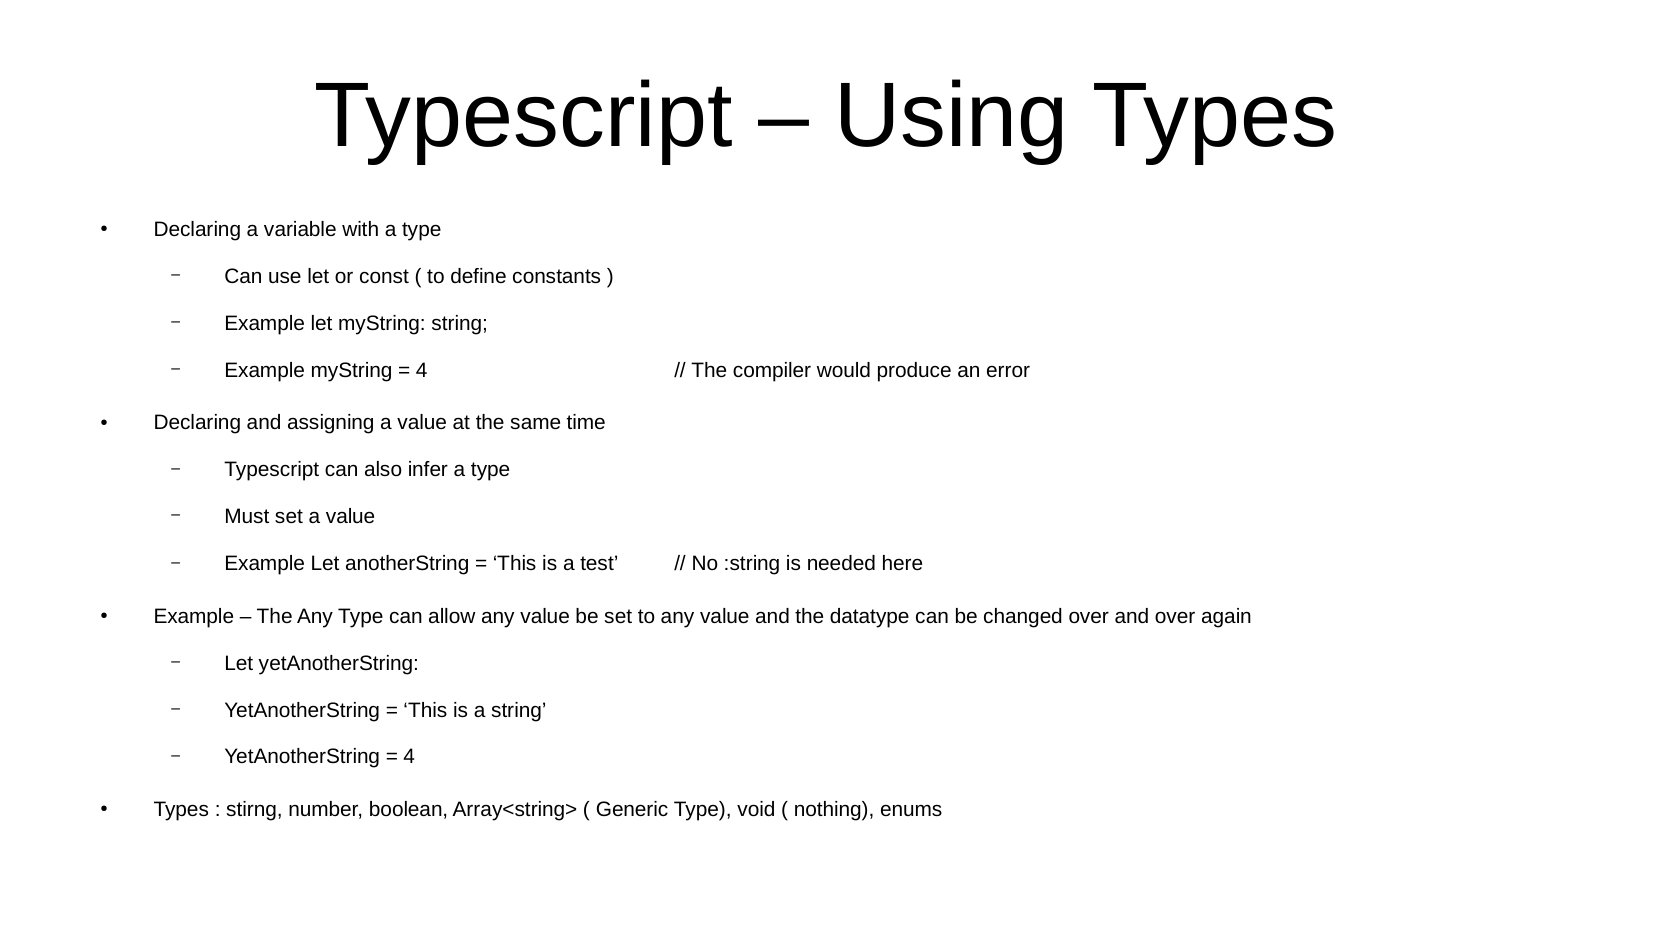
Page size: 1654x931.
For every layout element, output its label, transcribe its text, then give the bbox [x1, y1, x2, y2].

list Declaring a variable with a type Can use let or const ( to define constants ) Example let myString: string; Example myString = 4 // The compiler would produce an error Declaring and assigning a value at the same time Typescript can also infer a type Must set a value Example Let anotherString = ‘This is a test’ // No :string is needed here Example – The Any Type can allow any value be set to any value and the datatype can be changed over and over again Let yetAnotherString: YetAnotherString = ‘This is a string’ YetAnotherString = 4 Types : stirng, number, boolean, Array<string> ( Generic Type), void ( nothing), enums [82, 217, 1576, 886]
title Typescript – Using Types [82, 37, 1571, 193]
